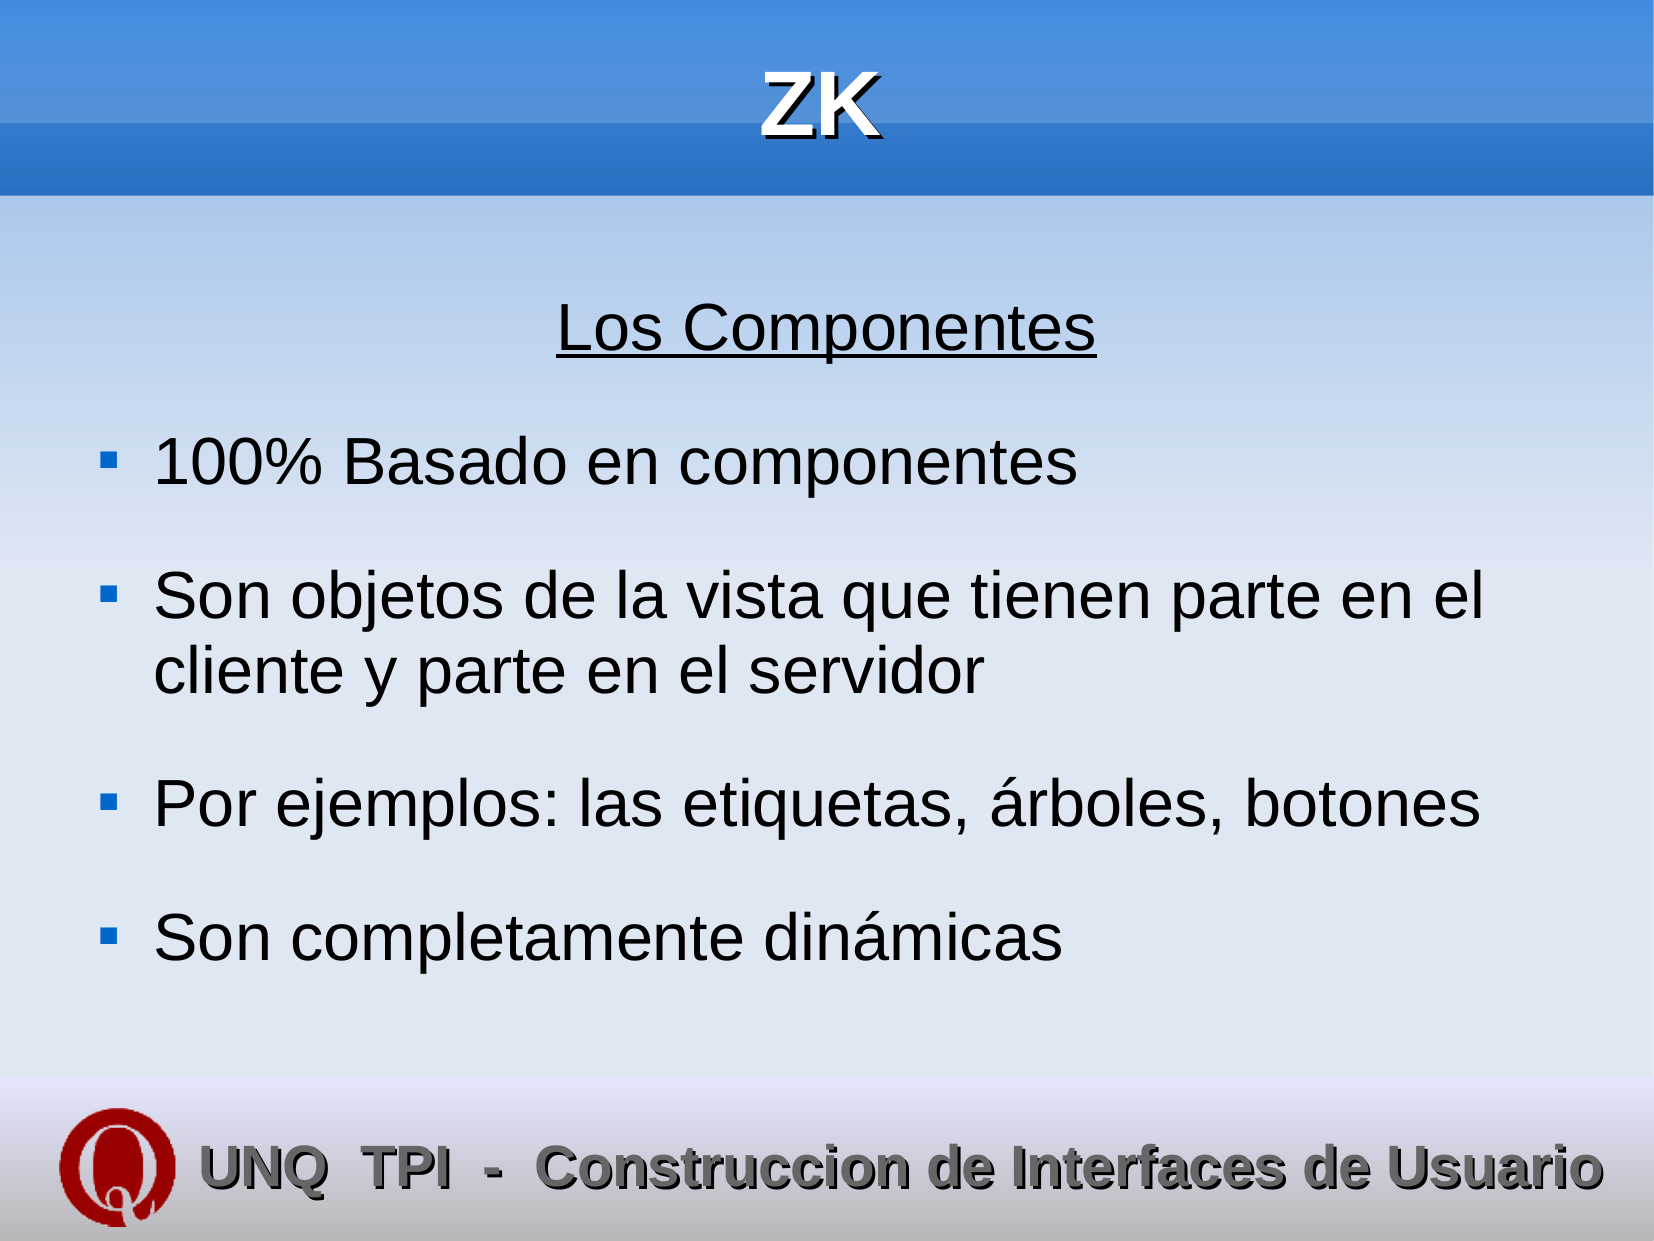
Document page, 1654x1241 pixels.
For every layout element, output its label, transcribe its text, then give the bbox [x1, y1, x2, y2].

picture [0, 0, 1654, 1077]
title ZK [76, 0, 1566, 208]
picture [59, 1108, 178, 1227]
list Los Componentes 100% Basado en componentes Son objetos de la vista que tienen parte en el cliente y parte en el servidor Por ejemplos: las etiquetas, árboles, botones Son completamente dinámicas [82, 290, 1571, 1077]
title UNQ TPI - Construccion de Interfaces de Usuario [0, 1077, 1654, 1241]
